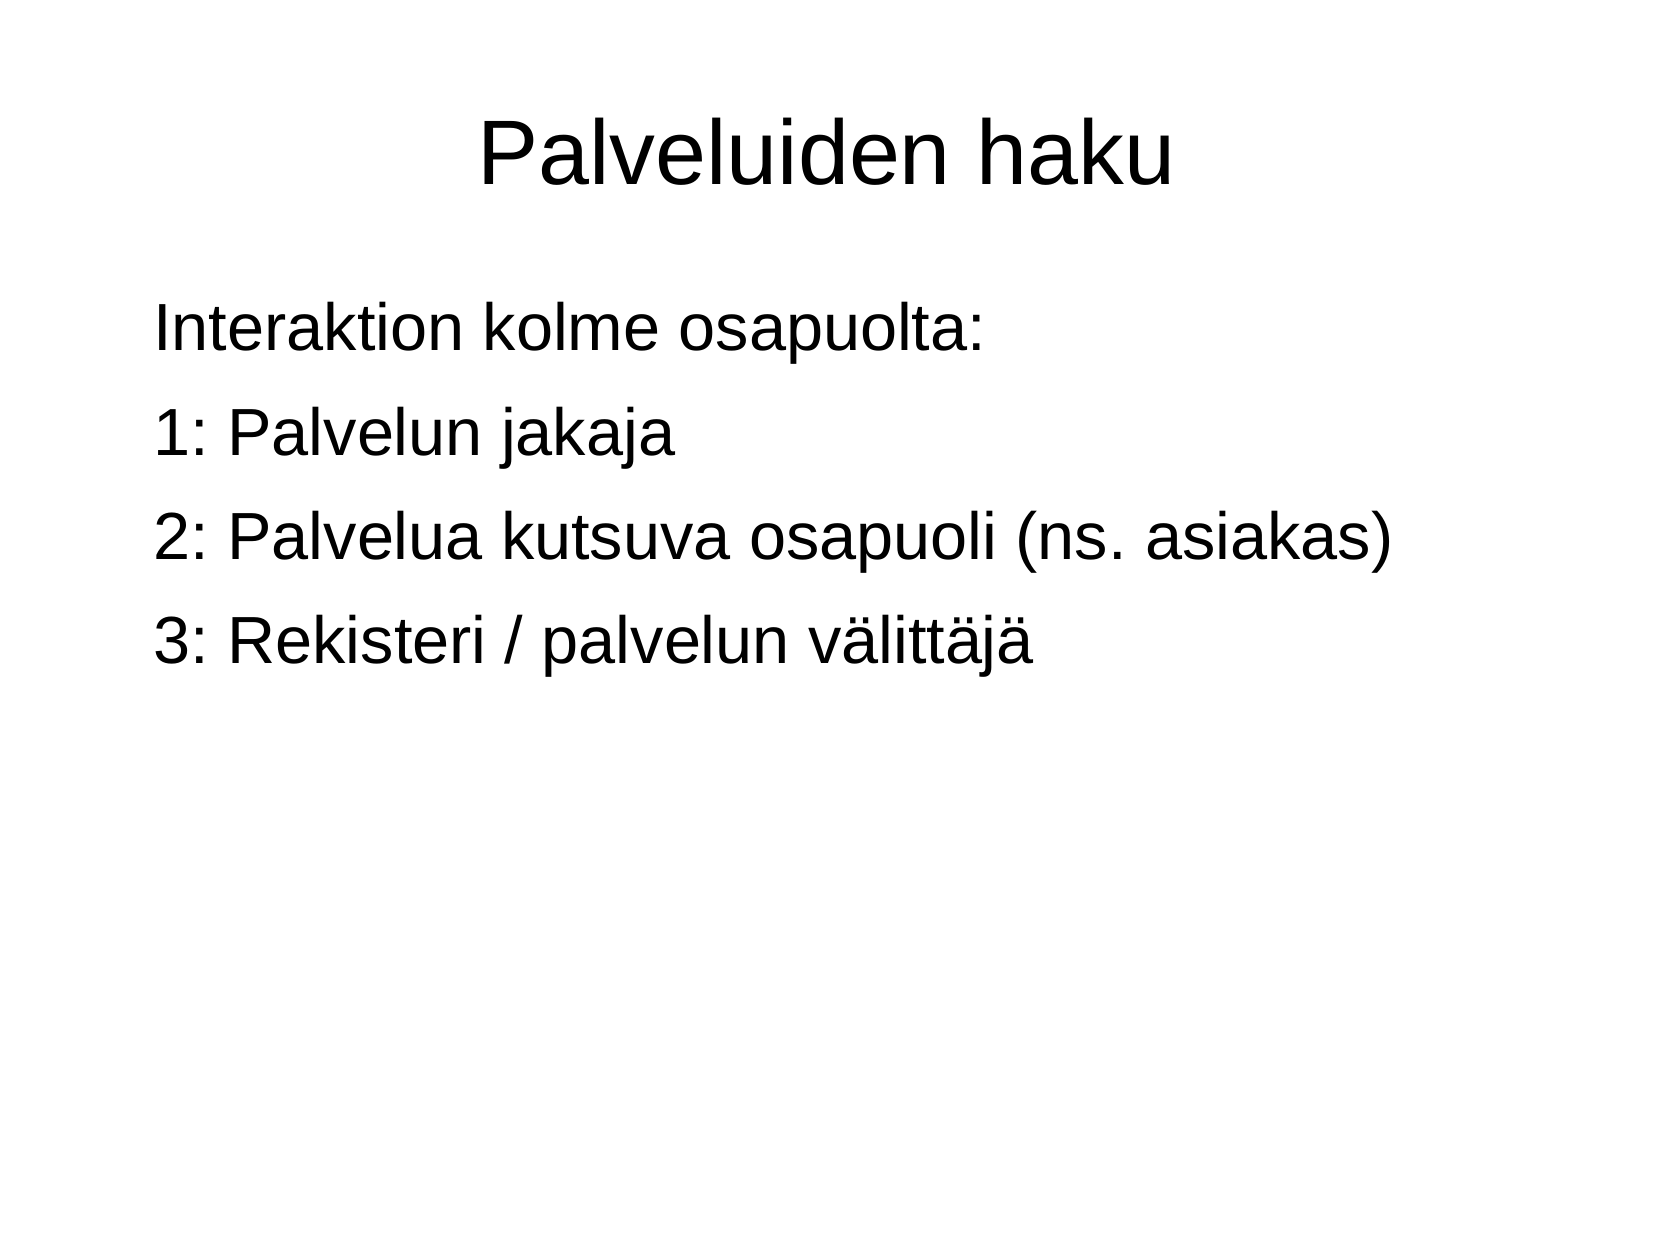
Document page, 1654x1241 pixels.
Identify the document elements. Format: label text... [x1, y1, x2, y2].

title Palveluiden haku [82, 49, 1571, 257]
list Interaktion kolme osapuolta: 1: Palvelun jakaja 2: Palvelua kutsuva osapuoli (ns. asiakas) 3: Rekisteri / palvelun välittäjä [82, 290, 1571, 1010]
